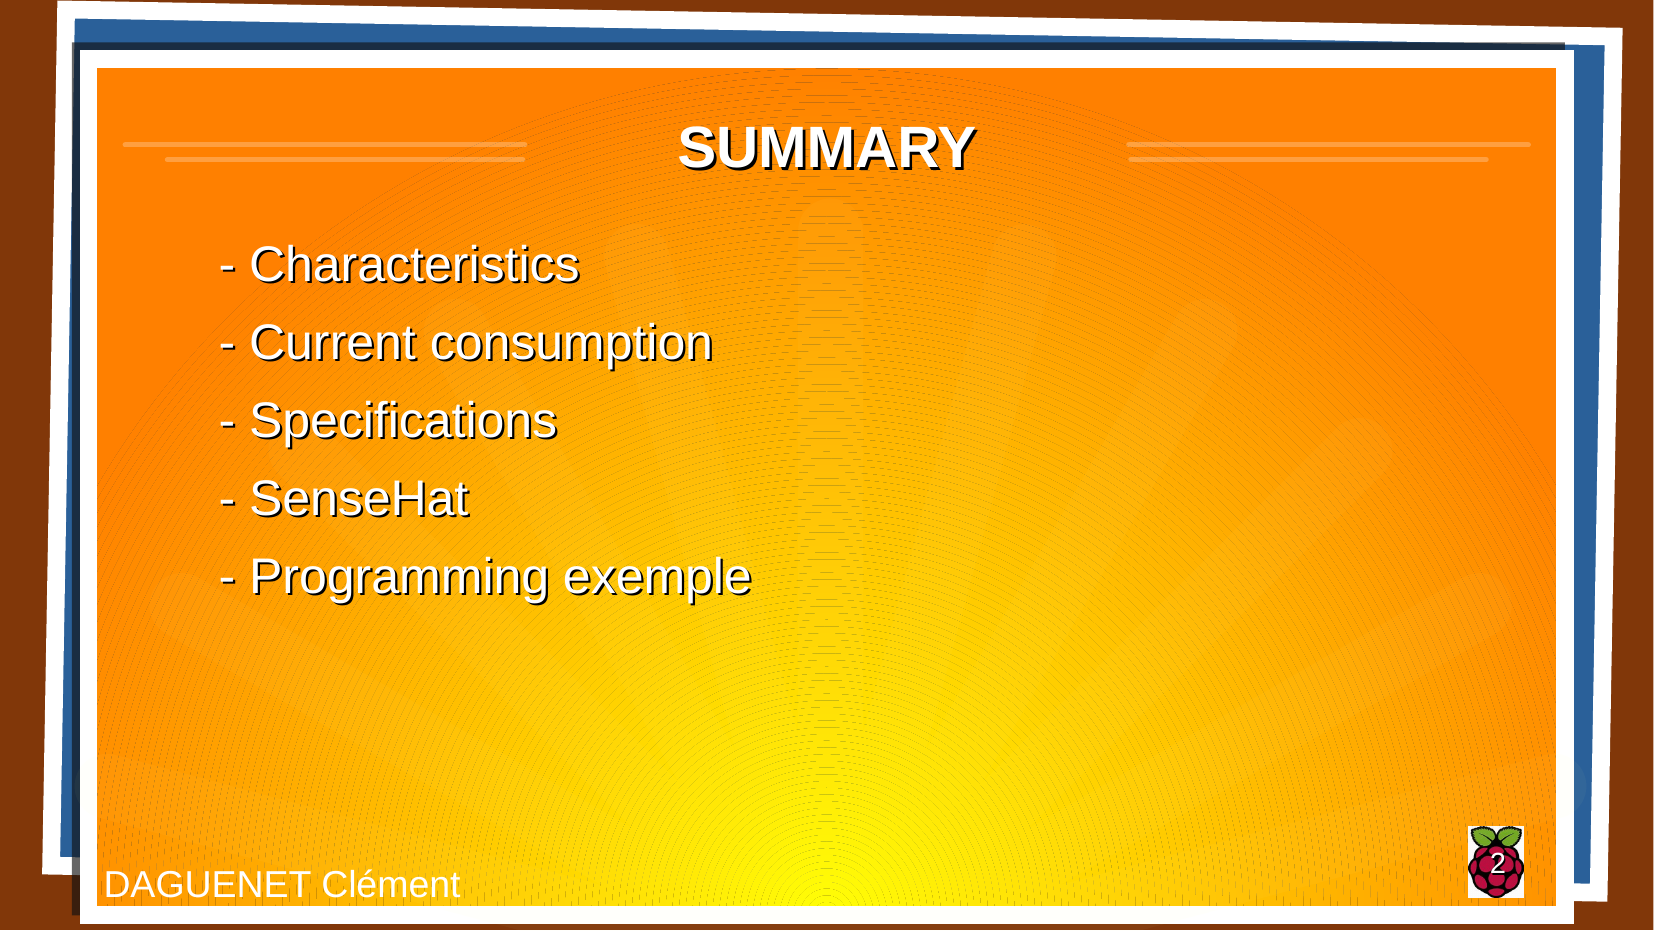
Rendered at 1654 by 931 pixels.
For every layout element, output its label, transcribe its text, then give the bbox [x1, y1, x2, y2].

list - Characteristics - Current consumption - Specifications - SenseHat - Programming exemple [147, 236, 1506, 827]
title SUMMARY [531, 73, 1123, 222]
picture [1468, 826, 1524, 898]
